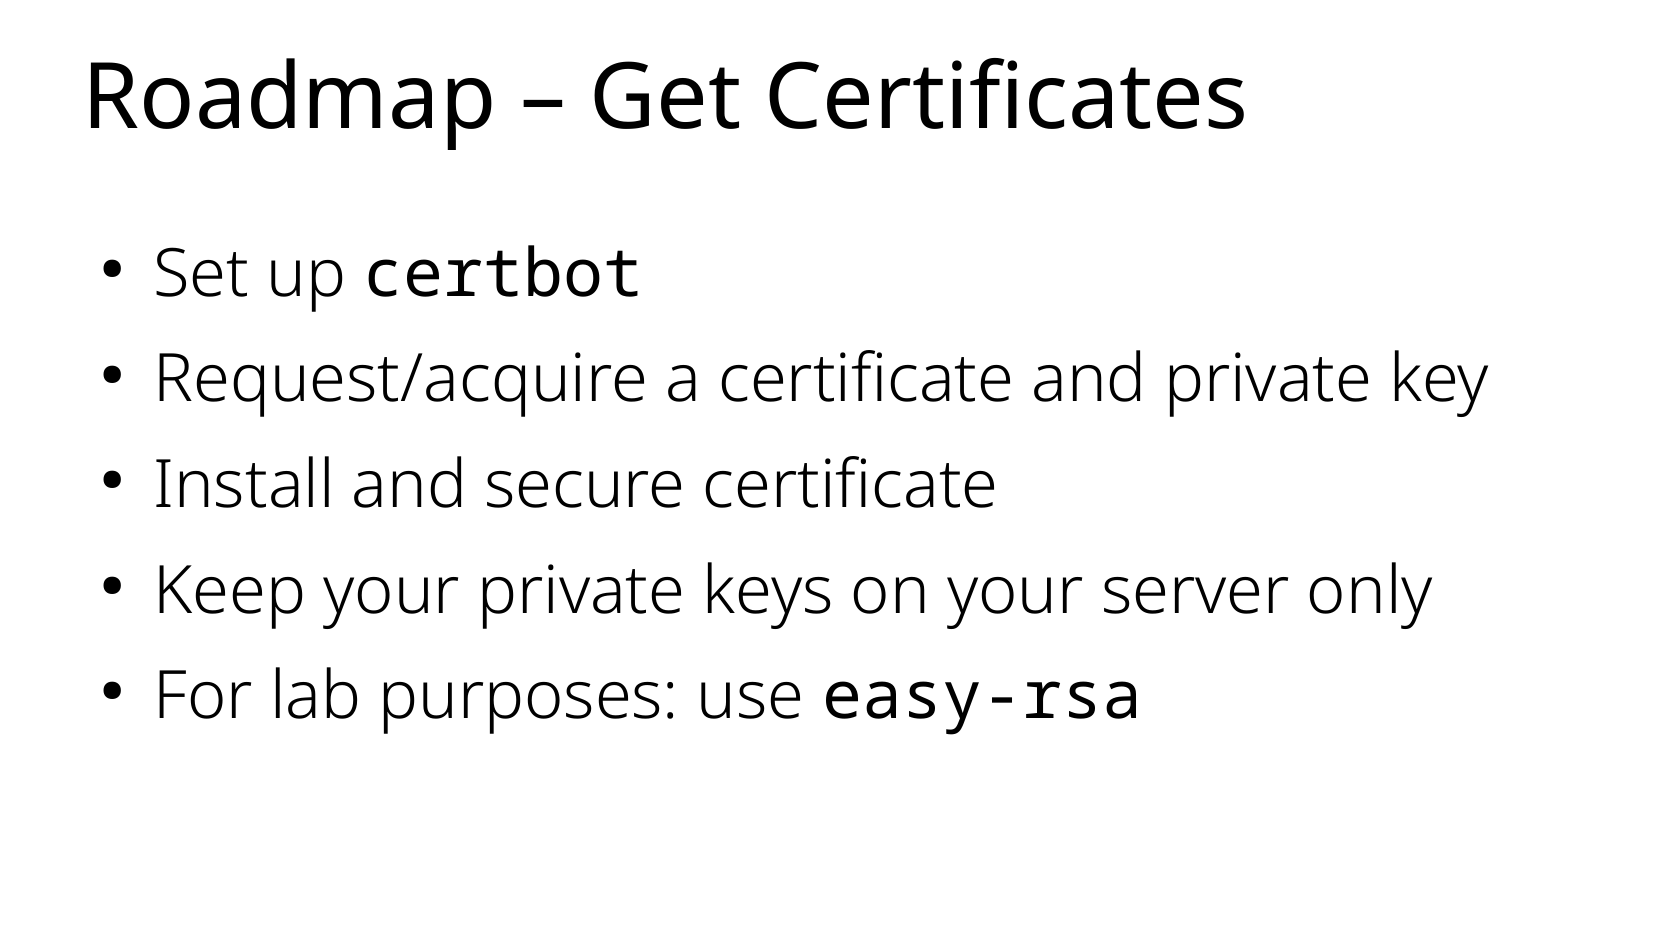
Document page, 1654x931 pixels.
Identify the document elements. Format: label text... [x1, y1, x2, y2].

title Roadmap – Get Certificates [82, 37, 1571, 150]
list Set up certbot Request/acquire a certificate and private key Install and secure certificate Keep your private keys on your server only For lab purposes: use easy-rsa [82, 224, 1571, 825]
